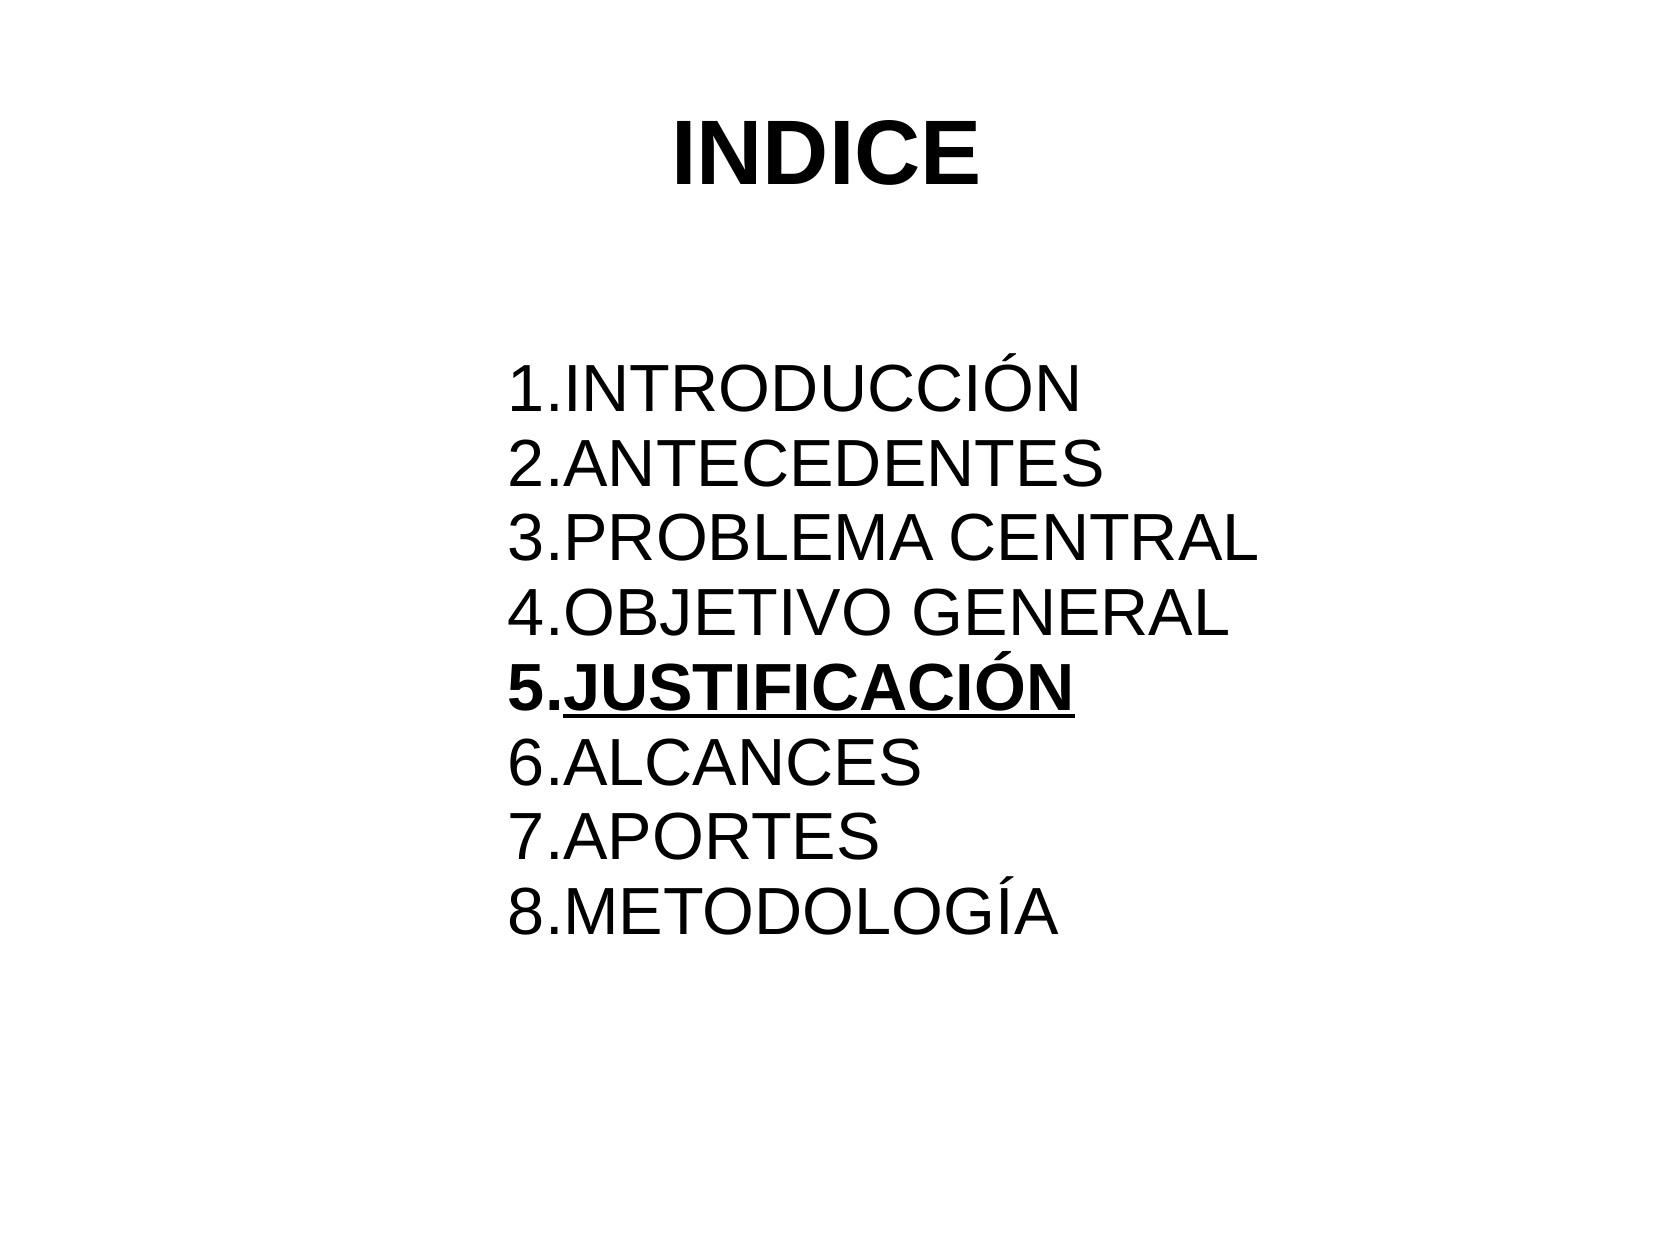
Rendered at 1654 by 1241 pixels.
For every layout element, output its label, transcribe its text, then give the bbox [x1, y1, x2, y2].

title INDICE [82, 49, 1571, 257]
subtitle INTRODUCCIÓN ANTECEDENTES PROBLEMA CENTRAL OBJETIVO GENERAL JUSTIFICACIÓN ALCANCES APORTES METODOLOGÍA [507, 290, 1312, 1010]
